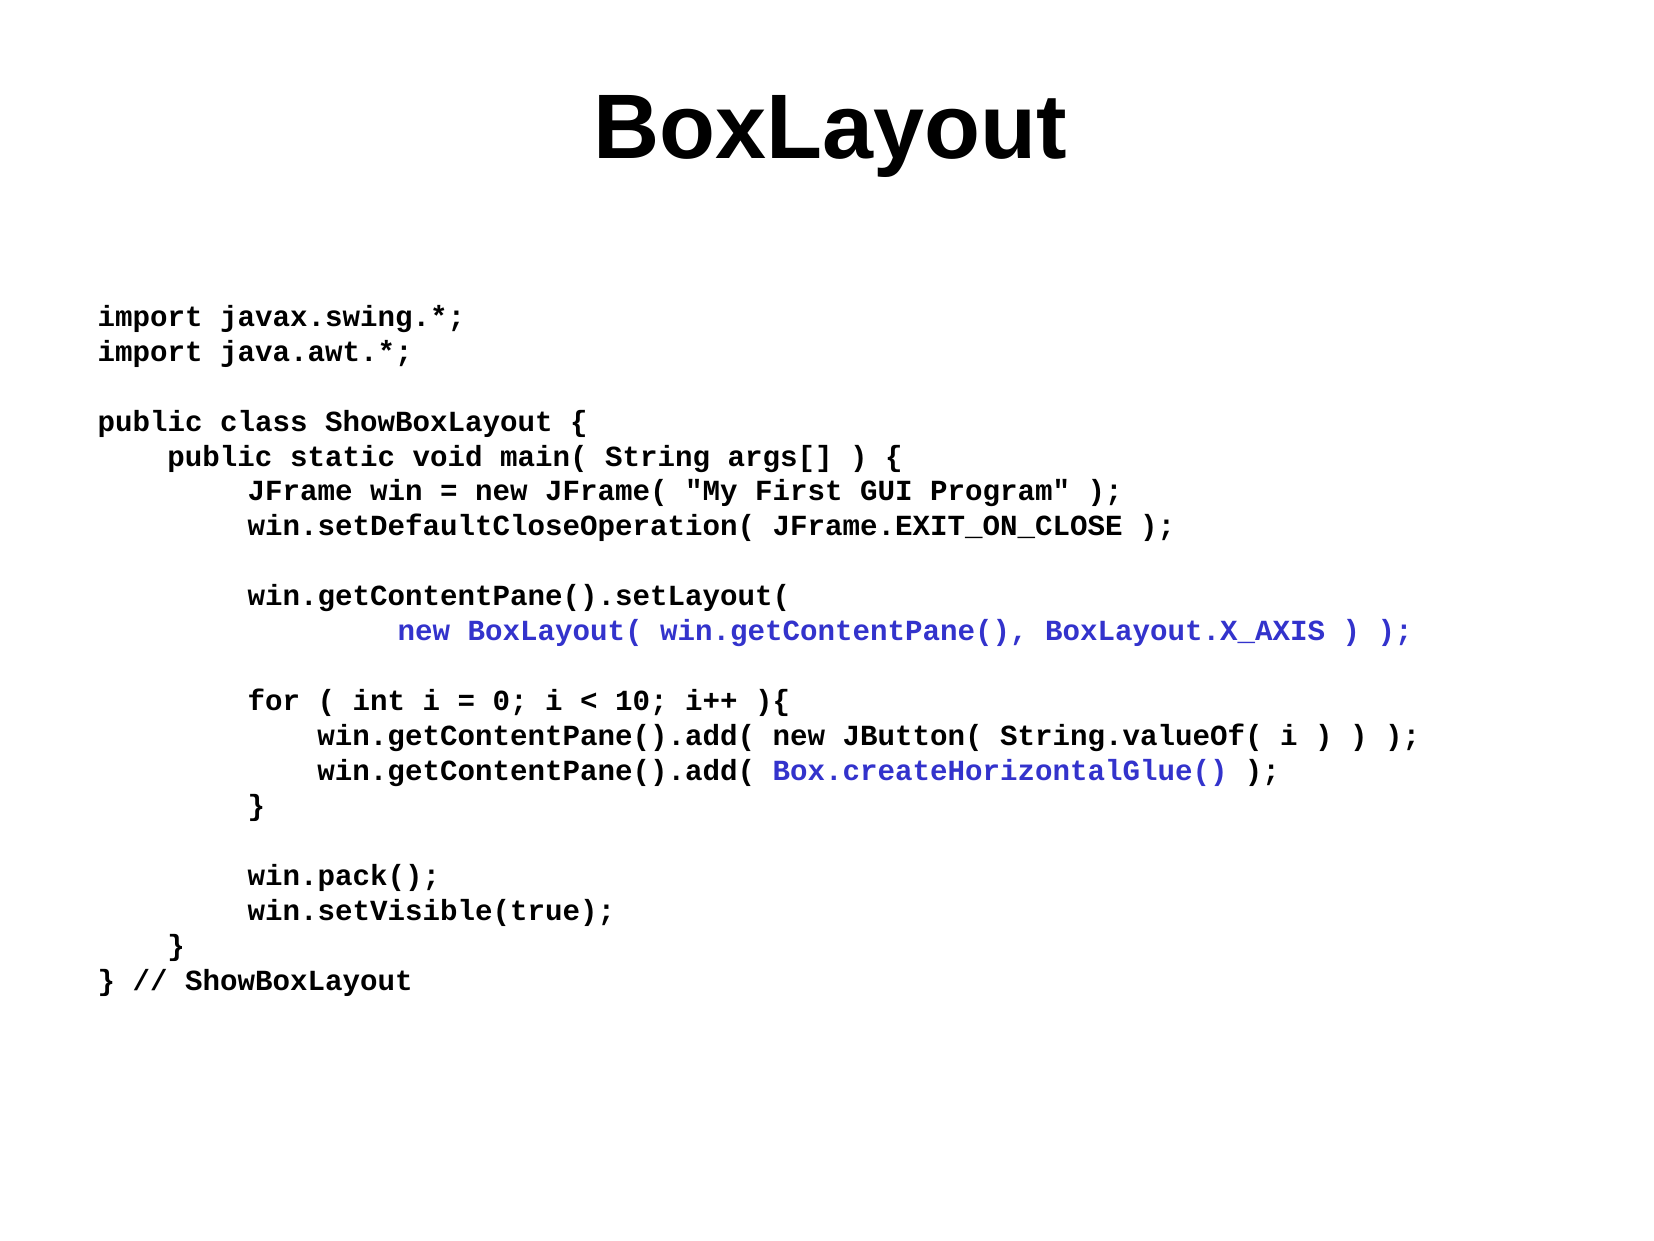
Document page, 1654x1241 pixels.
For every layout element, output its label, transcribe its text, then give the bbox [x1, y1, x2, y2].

text_box import javax.swing.*; import java.awt.*; public class ShowBoxLayout { public static void main( String args[] ) { JFrame win = new JFrame( "My First GUI Program" ); win.setDefaultCloseOperation( JFrame.EXIT_ON_CLOSE ); win.getContentPane().setLayout( new BoxLayout( win.getContentPane(), BoxLayout.X_AXIS ) ); for ( int i = 0; i < 10; i++ ){ win.getContentPane().add( new JButton( String.valueOf( i ) ) ); win.getContentPane().add( Box.createHorizontalGlue() ); } win.pack(); win.setVisible(true); } } // ShowBoxLayout [82, 289, 1435, 1004]
title BoxLayout [82, 49, 1571, 196]
